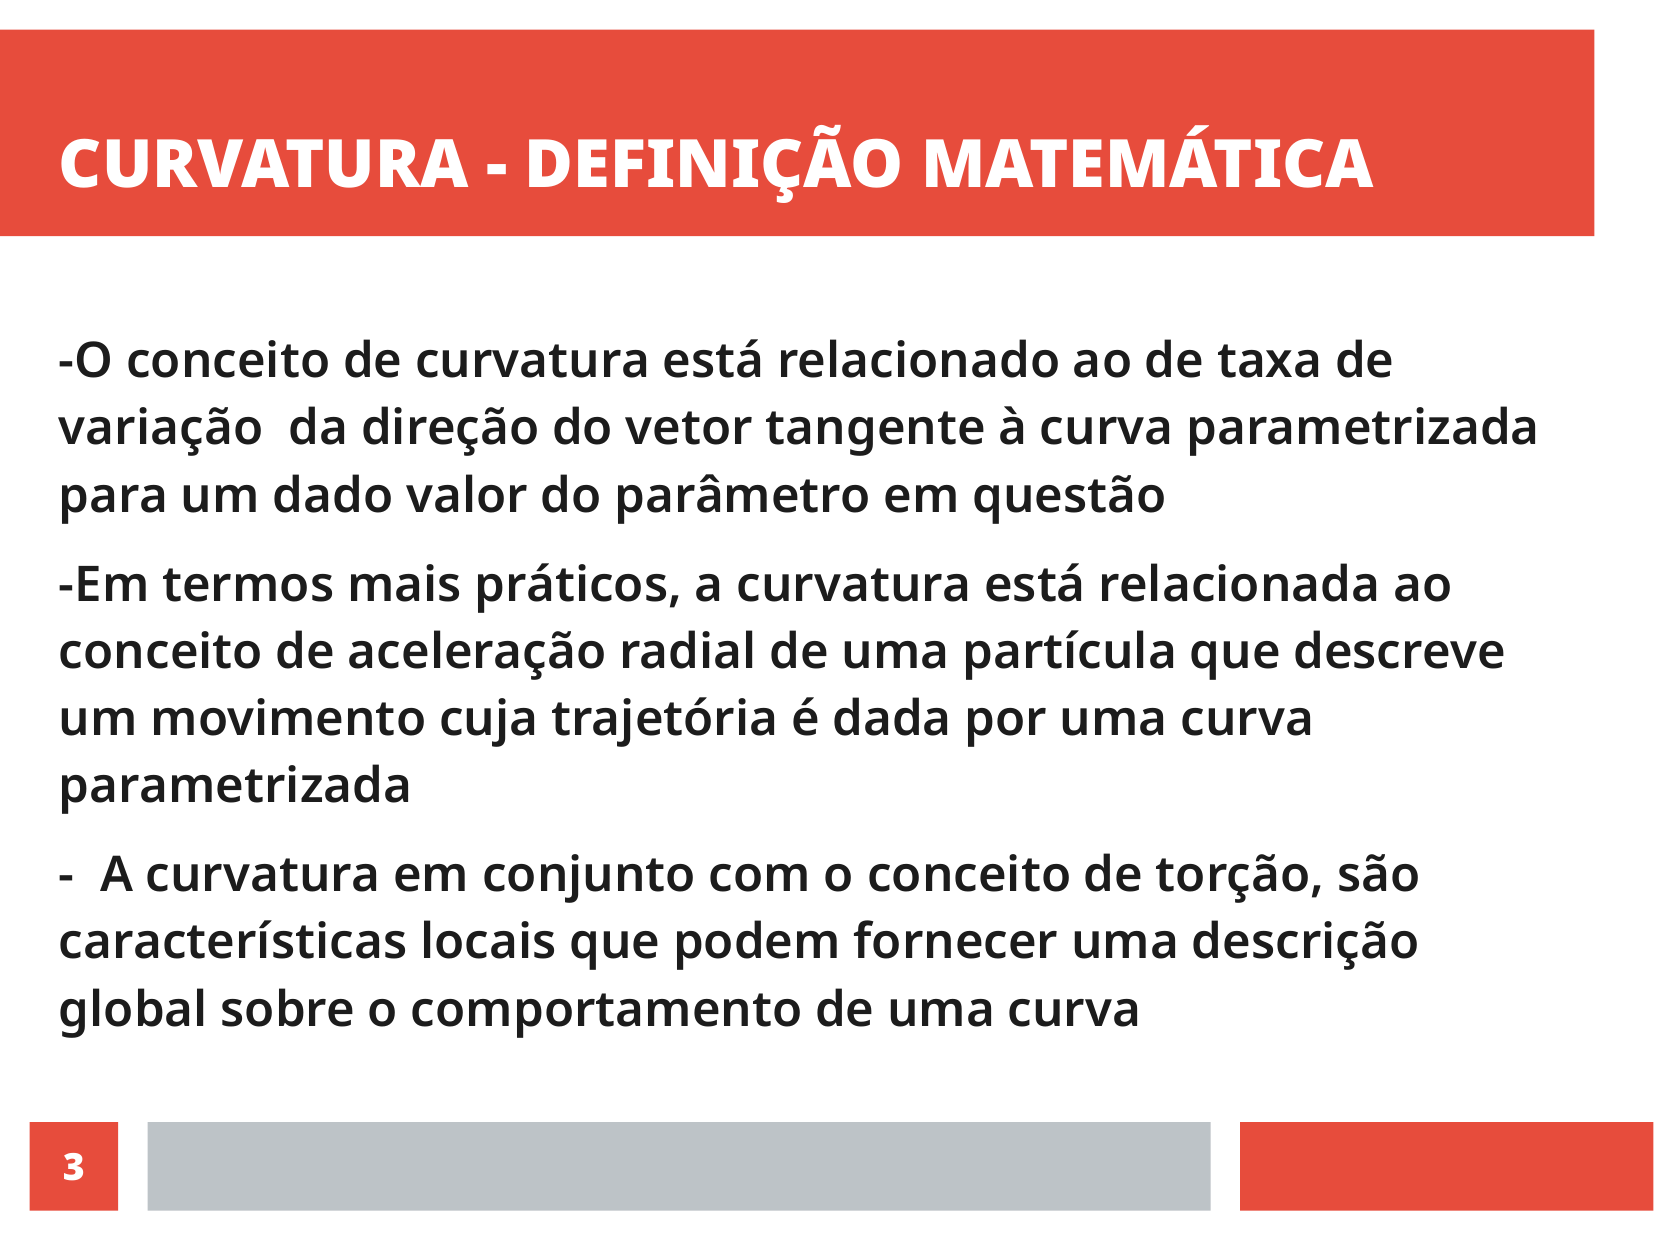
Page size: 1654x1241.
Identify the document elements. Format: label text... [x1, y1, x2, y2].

title CURVATURA - DEFINIÇÃO MATEMÁTICA [59, 59, 1595, 207]
list -O conceito de curvatura está relacionado ao de taxa de variação da direção do vetor tangente à curva parametrizada para um dado valor do parâmetro em questão -Em termos mais práticos, a curvatura está relacionada ao conceito de aceleração radial de uma partícula que descreve um movimento cuja trajetória é dada por uma curva parametrizada - A curvatura em conjunto com o conceito de torção, são características locais que podem fornecer uma descrição global sobre o comportamento de uma curva [59, 324, 1565, 1093]
